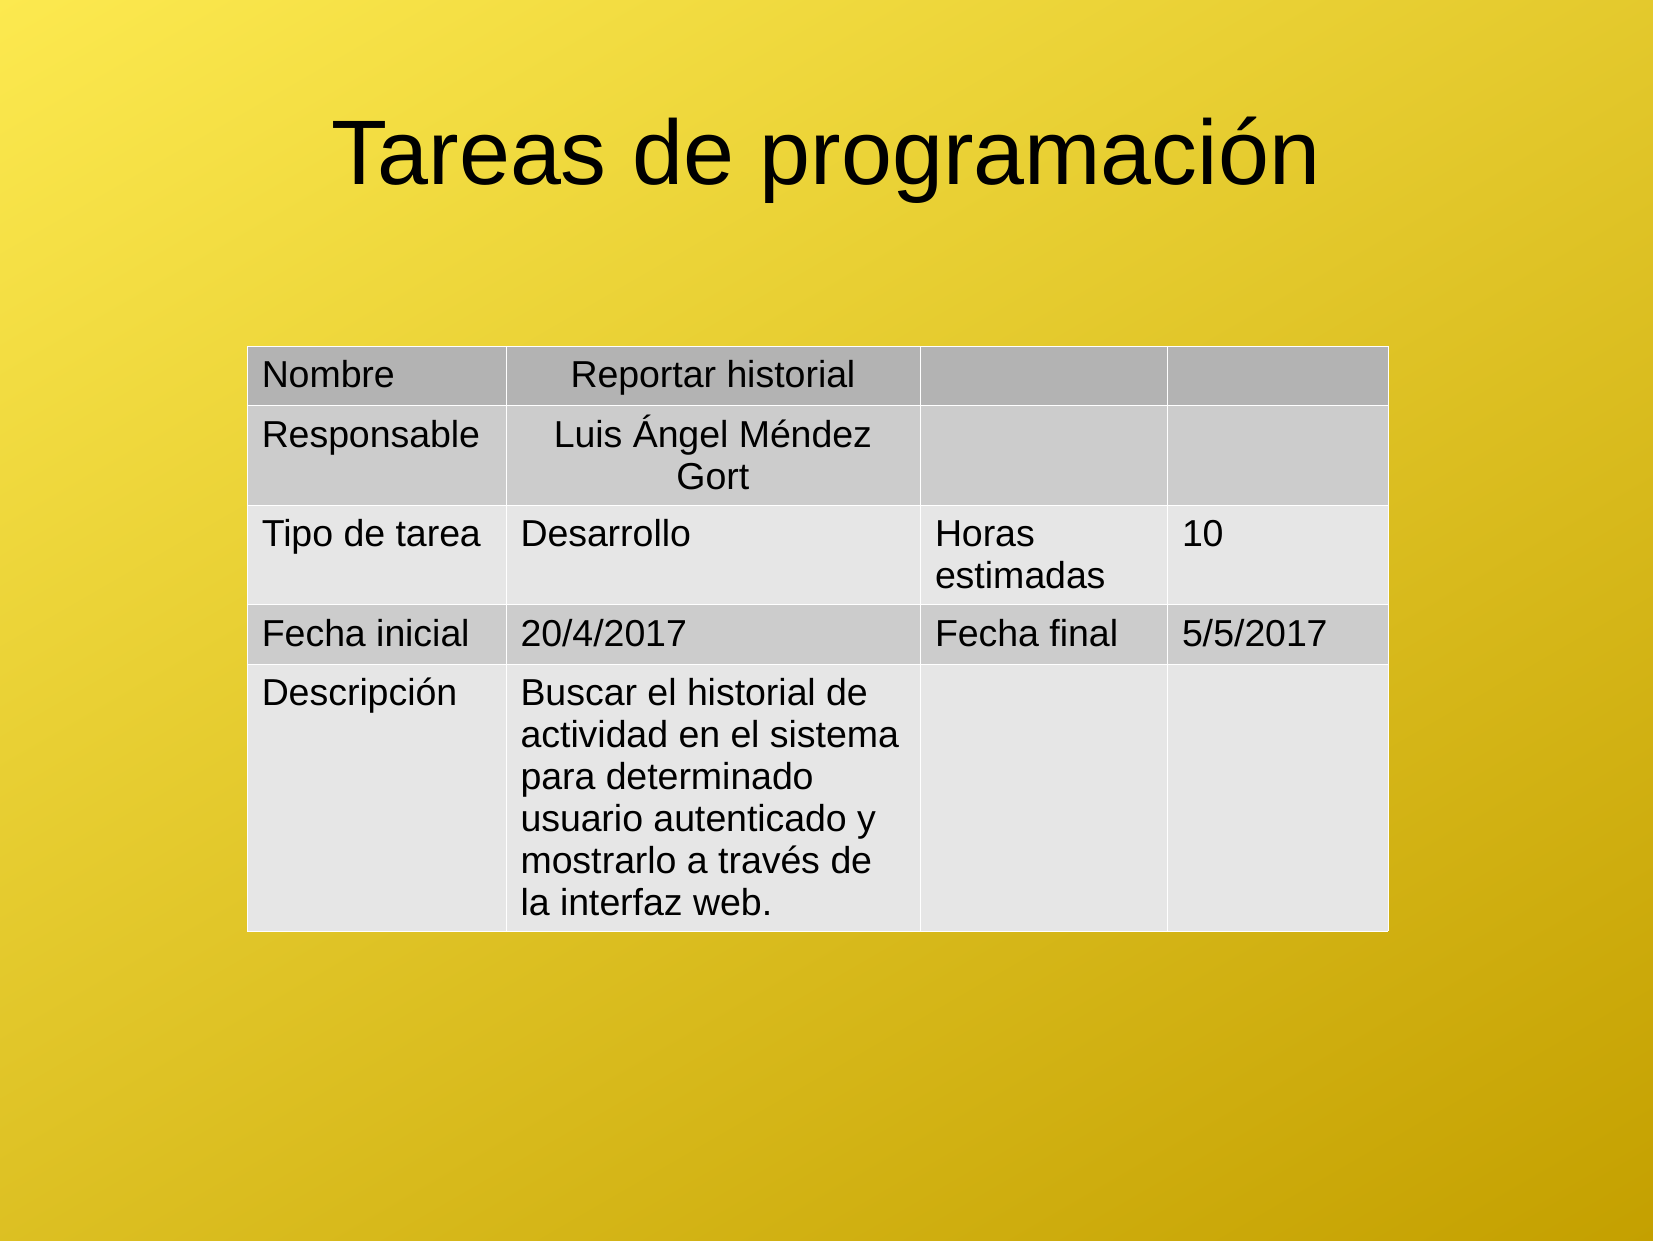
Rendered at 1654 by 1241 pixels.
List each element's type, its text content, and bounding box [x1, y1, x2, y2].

table_cell [1168, 406, 1388, 505]
table_cell 20/4/2017 [507, 605, 920, 664]
table_cell [921, 406, 1167, 505]
table_header [1168, 347, 1388, 405]
table_header Nombre [248, 347, 506, 405]
table_cell Desarrollo [507, 506, 920, 604]
table_cell Descripción [248, 665, 506, 931]
table_cell [921, 665, 1167, 931]
title Tareas de programación [82, 49, 1571, 257]
table_header [921, 347, 1167, 405]
table_cell 10 [1168, 506, 1388, 604]
table_cell Luis Ángel Méndez Gort [507, 406, 920, 505]
table_cell Tipo de tarea [248, 506, 506, 604]
table_cell Fecha final [921, 605, 1167, 664]
table_cell Horas estimadas [921, 506, 1167, 604]
table_header Reportar historial [507, 347, 920, 405]
table_cell Fecha inicial [248, 605, 506, 664]
table_cell Responsable [248, 406, 506, 505]
table_cell [1168, 665, 1388, 931]
table_cell Buscar el historial de actividad en el sistema para determinado usuario autenticado y mostrarlo a través de la interfaz web. [507, 665, 920, 931]
table_cell 5/5/2017 [1168, 605, 1388, 664]
